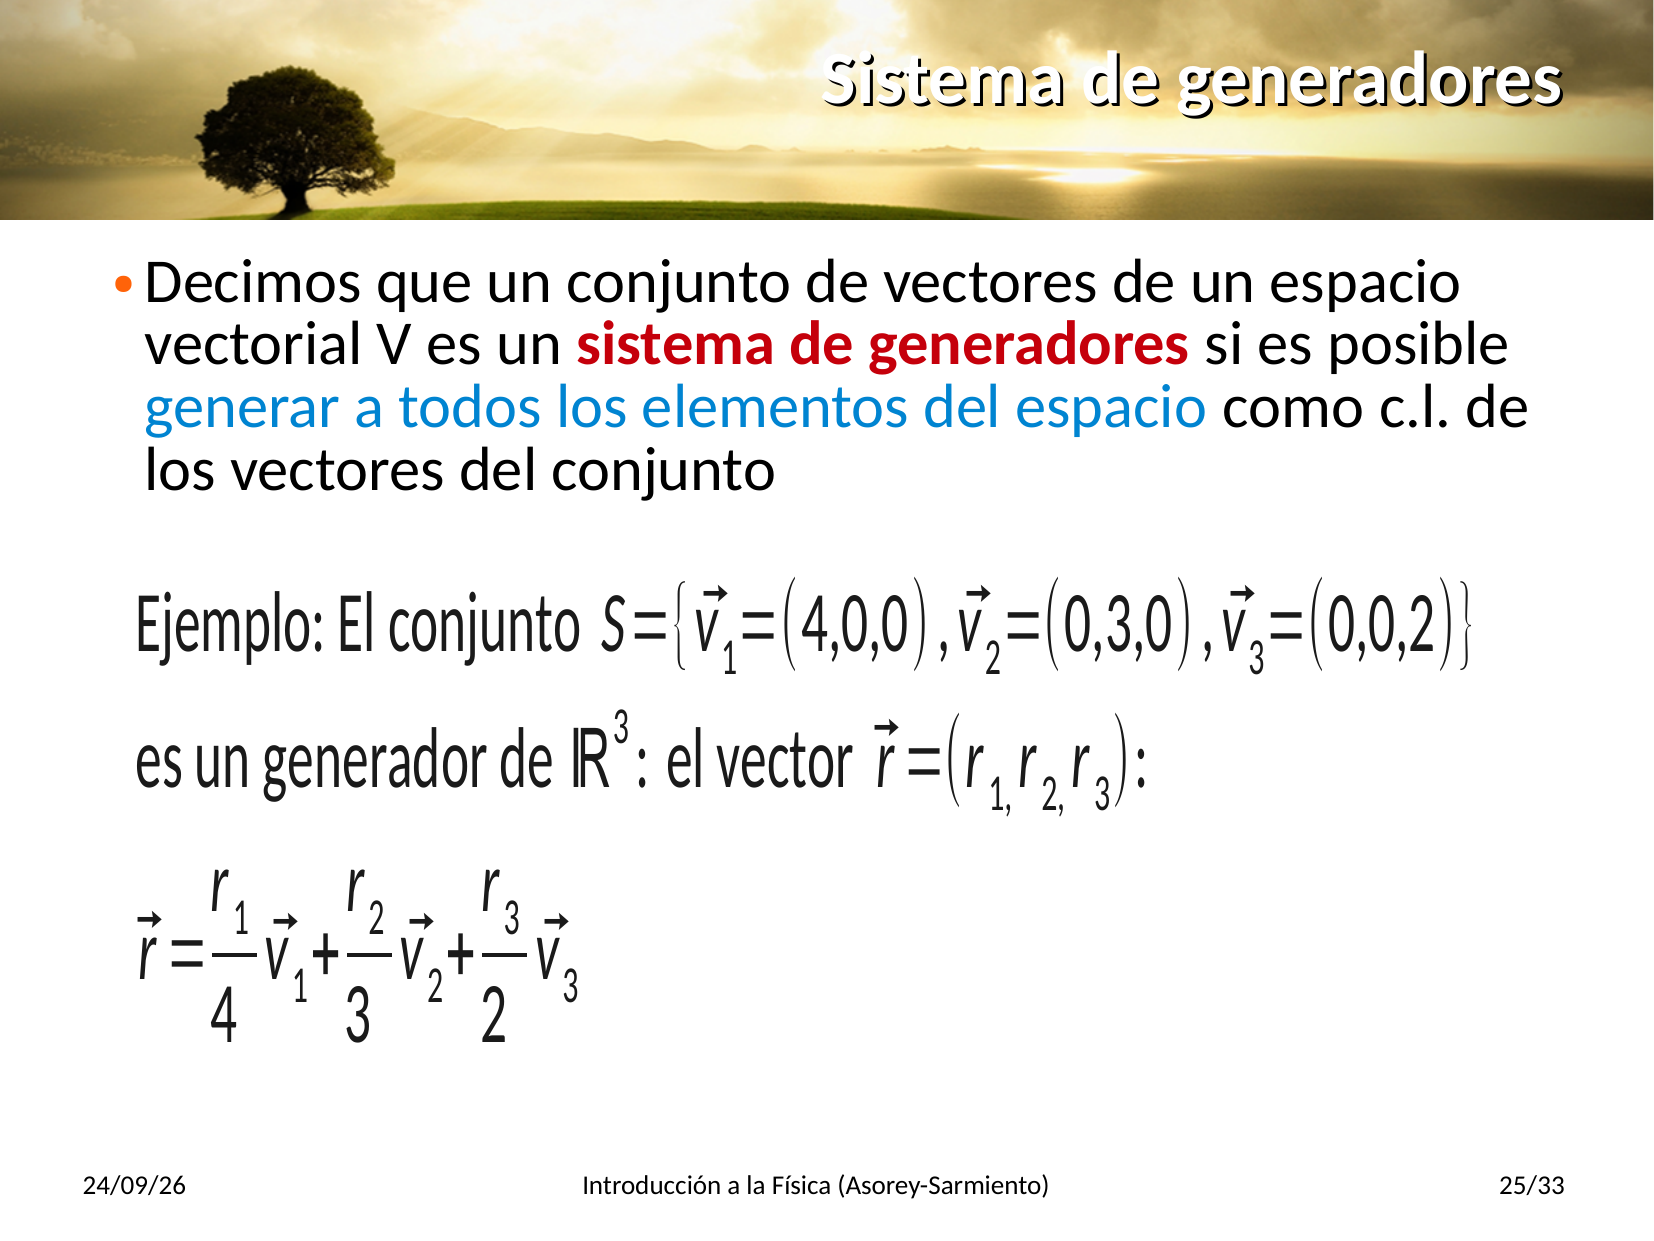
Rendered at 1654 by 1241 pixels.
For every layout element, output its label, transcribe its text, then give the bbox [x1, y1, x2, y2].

chart [130, 570, 1485, 1066]
picture [0, 0, 1654, 220]
list Decimos que un conjunto de vectores de un espacio vectorial V es un sistema de generadores si es posible generar a todos los elementos del espacio como c.l. de los vectores del conjunto [82, 255, 1571, 1156]
title Sistema de generadores [75, 19, 1564, 151]
